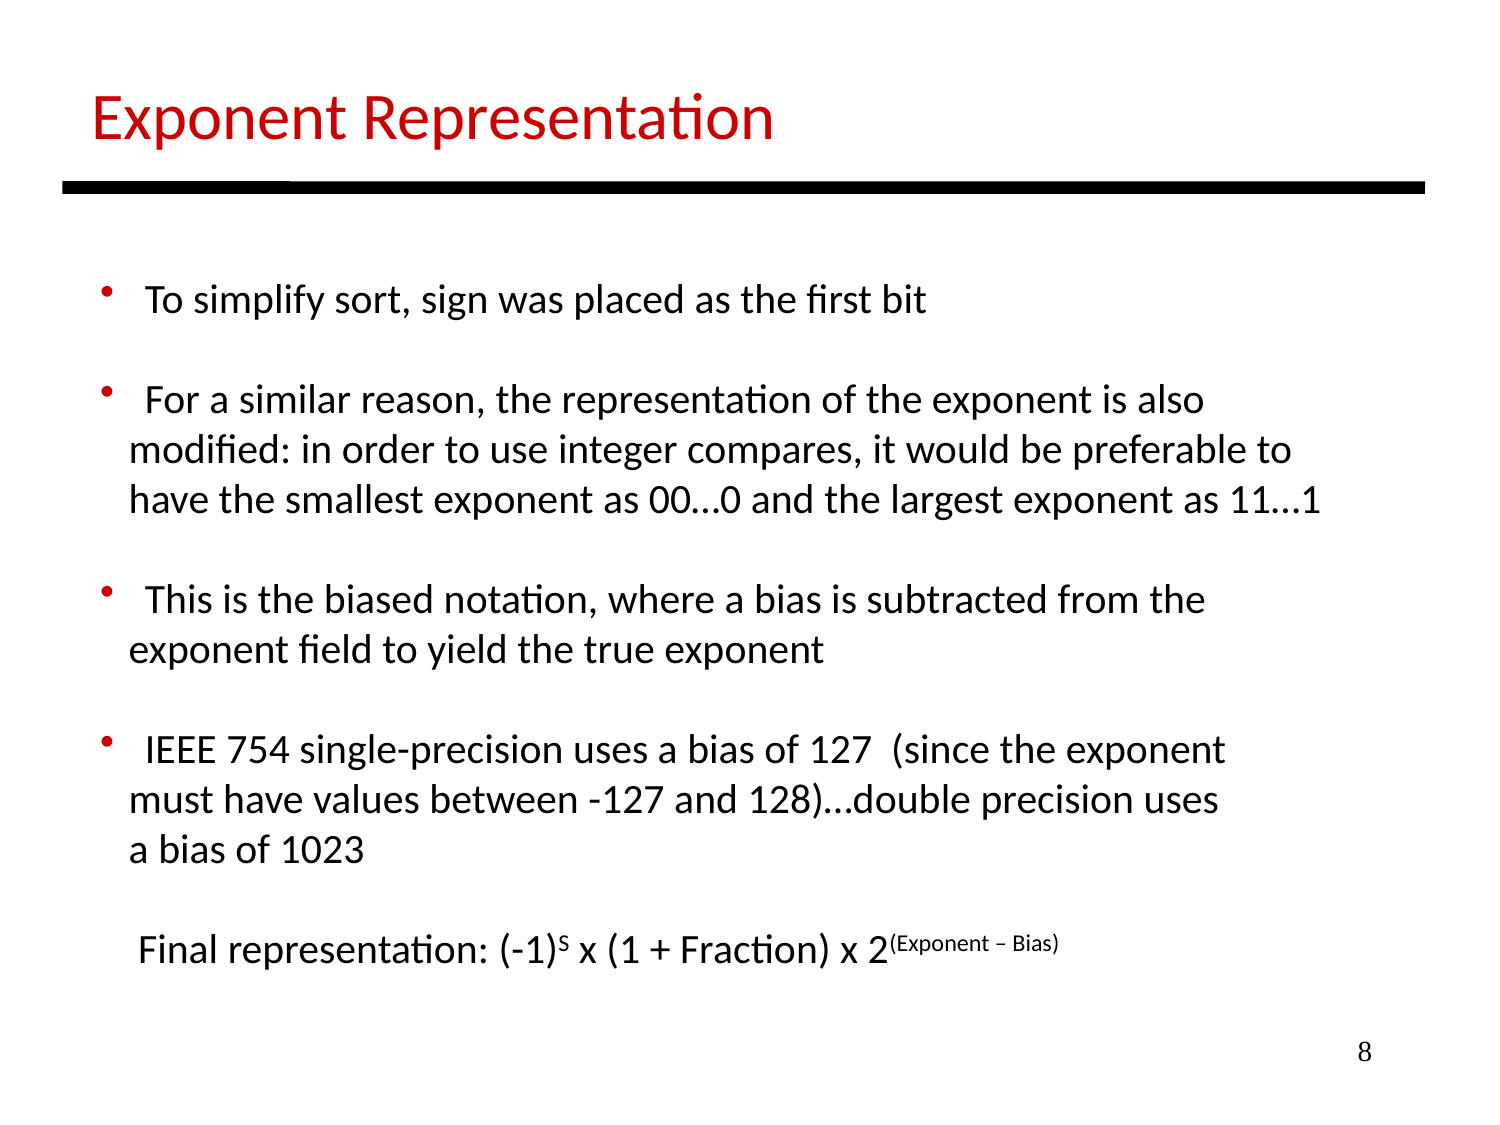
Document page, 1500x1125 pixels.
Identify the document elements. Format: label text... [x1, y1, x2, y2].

text_box To simplify sort, sign was placed as the first bit For a similar reason, the representation of the exponent is also modified: in order to use integer compares, it would be preferable to have the smallest exponent as 00…0 and the largest exponent as 11…1 This is the biased notation, where a bias is subtracted from the exponent field to yield the true exponent IEEE 754 single-precision uses a bias of 127 (since the exponent must have values between -127 and 128)…double precision uses a bias of 1023 Final representation: (-1)S x (1 + Fraction) x 2(Exponent – Bias) [85, 264, 1337, 980]
slide_number <number> [1074, 1025, 1388, 1100]
text_box Exponent Representation [76, 65, 791, 160]
